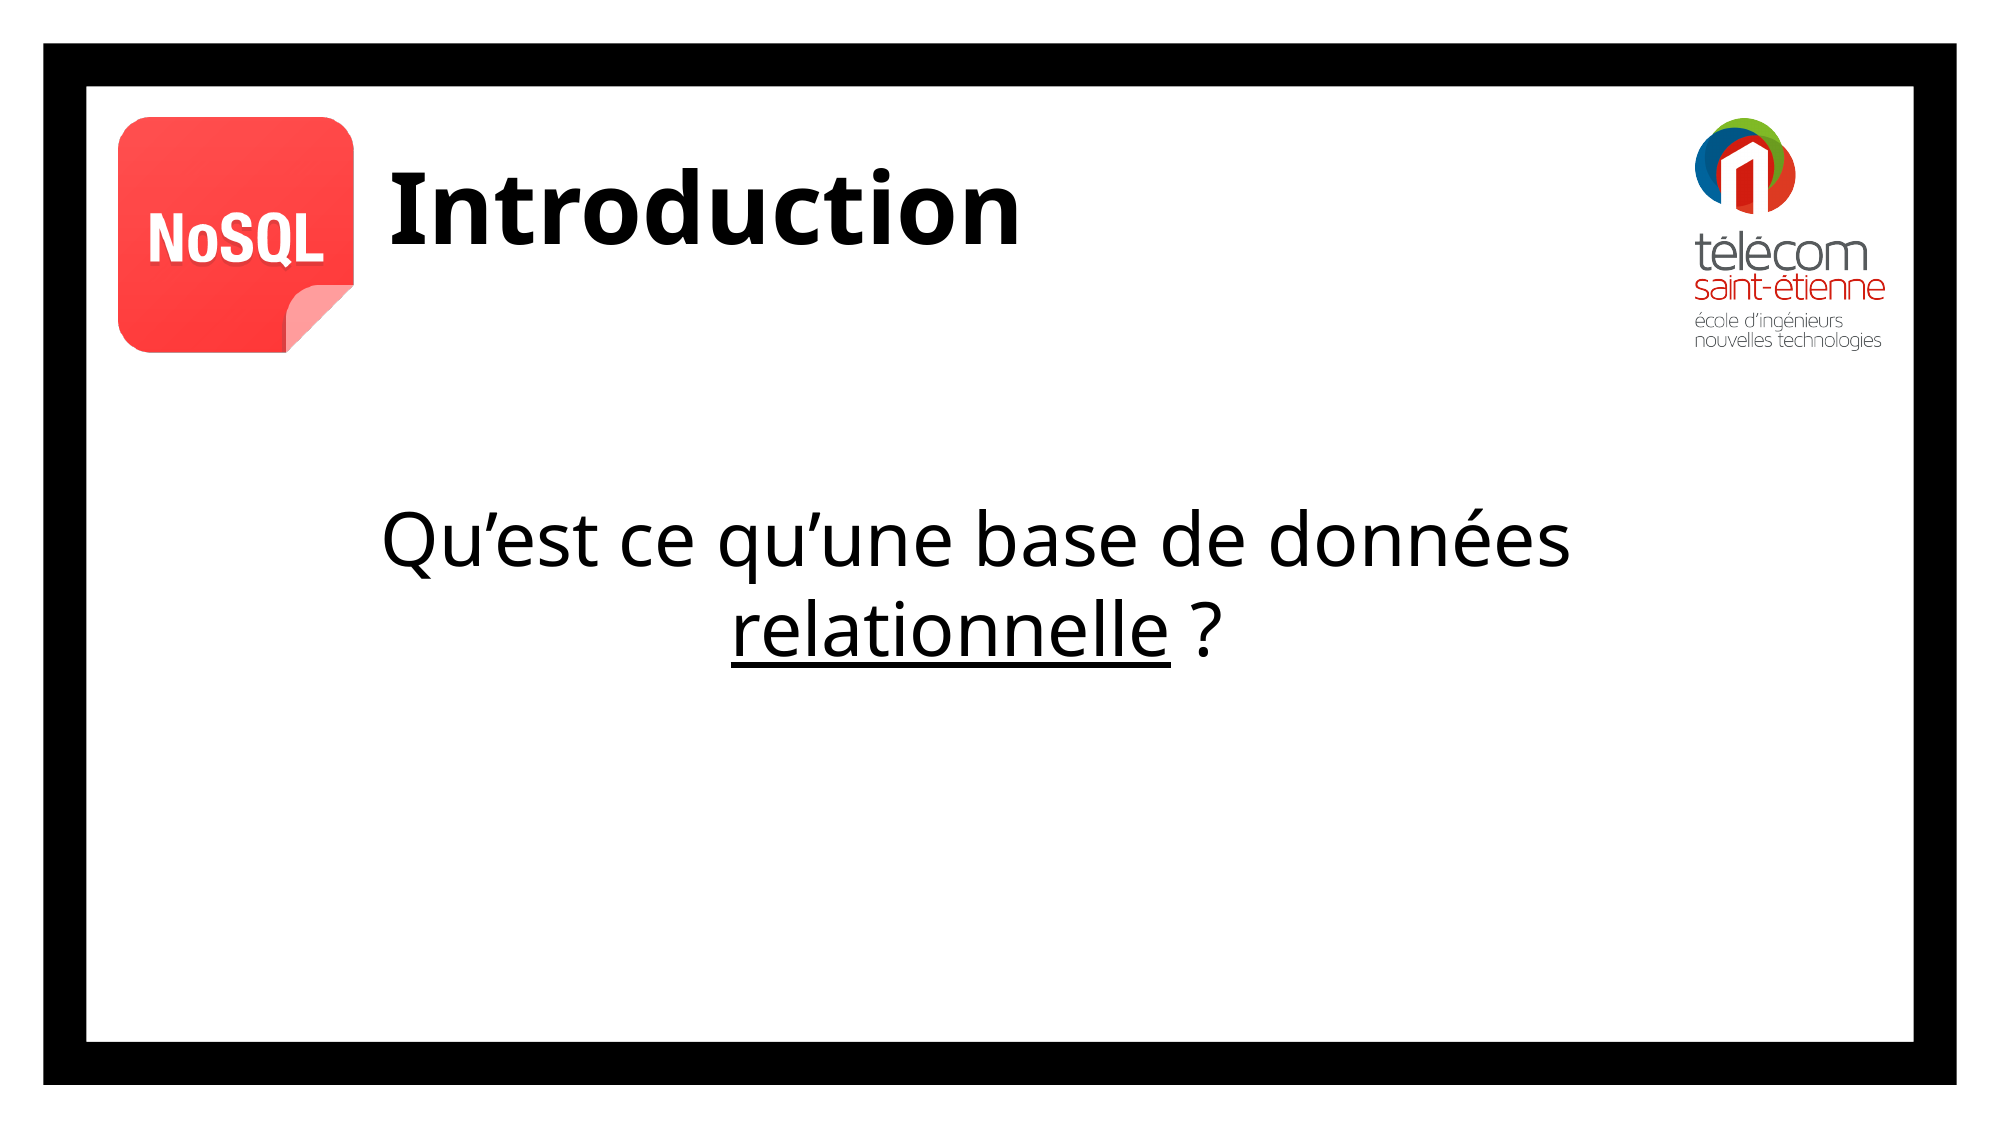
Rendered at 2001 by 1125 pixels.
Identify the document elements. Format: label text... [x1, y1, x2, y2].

text_box Qu’est ce qu’une base de données relationnelle ? [245, 483, 1709, 681]
title Introduction [370, 138, 1695, 304]
picture [101, 100, 370, 369]
picture [1695, 118, 1885, 351]
